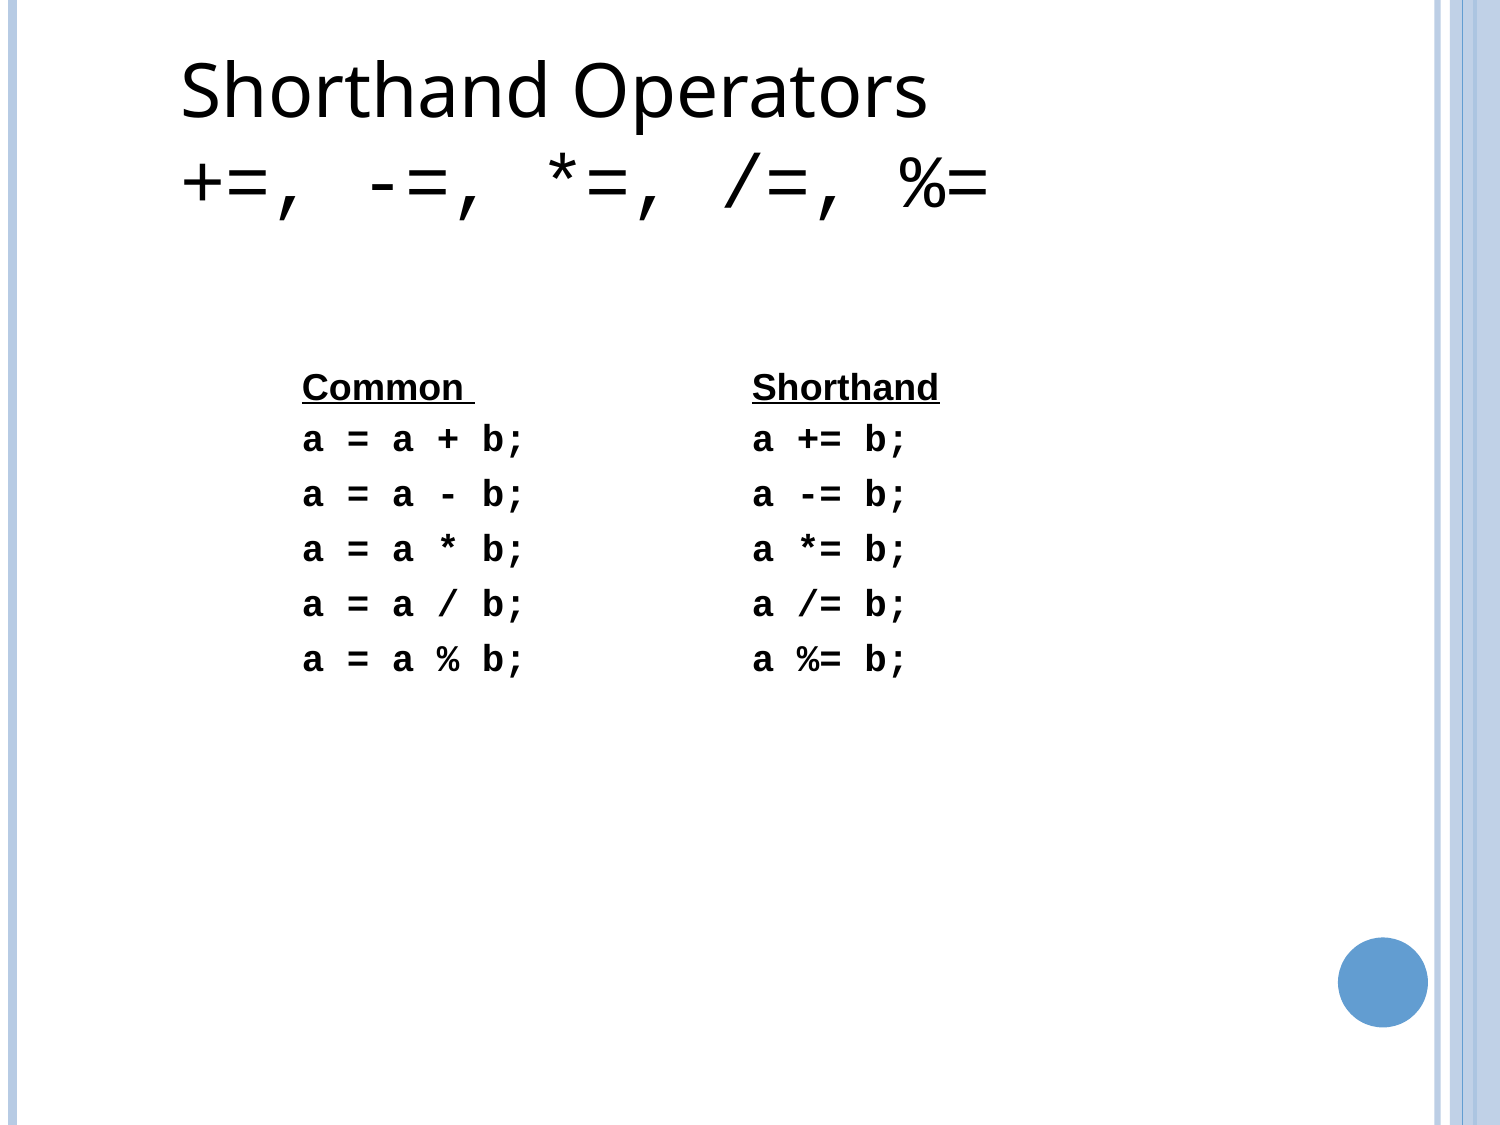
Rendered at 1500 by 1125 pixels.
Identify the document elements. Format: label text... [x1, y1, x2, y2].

title Shorthand Operators +=, -=, *=, /=, %= [130, 82, 1406, 183]
text_box Common Shorthand a = a + b; a += b; a = a - b; a -= b; a = a * b; a *= b; a = a / b; a /= b; a = a % b; a %= b; [287, 358, 1240, 779]
